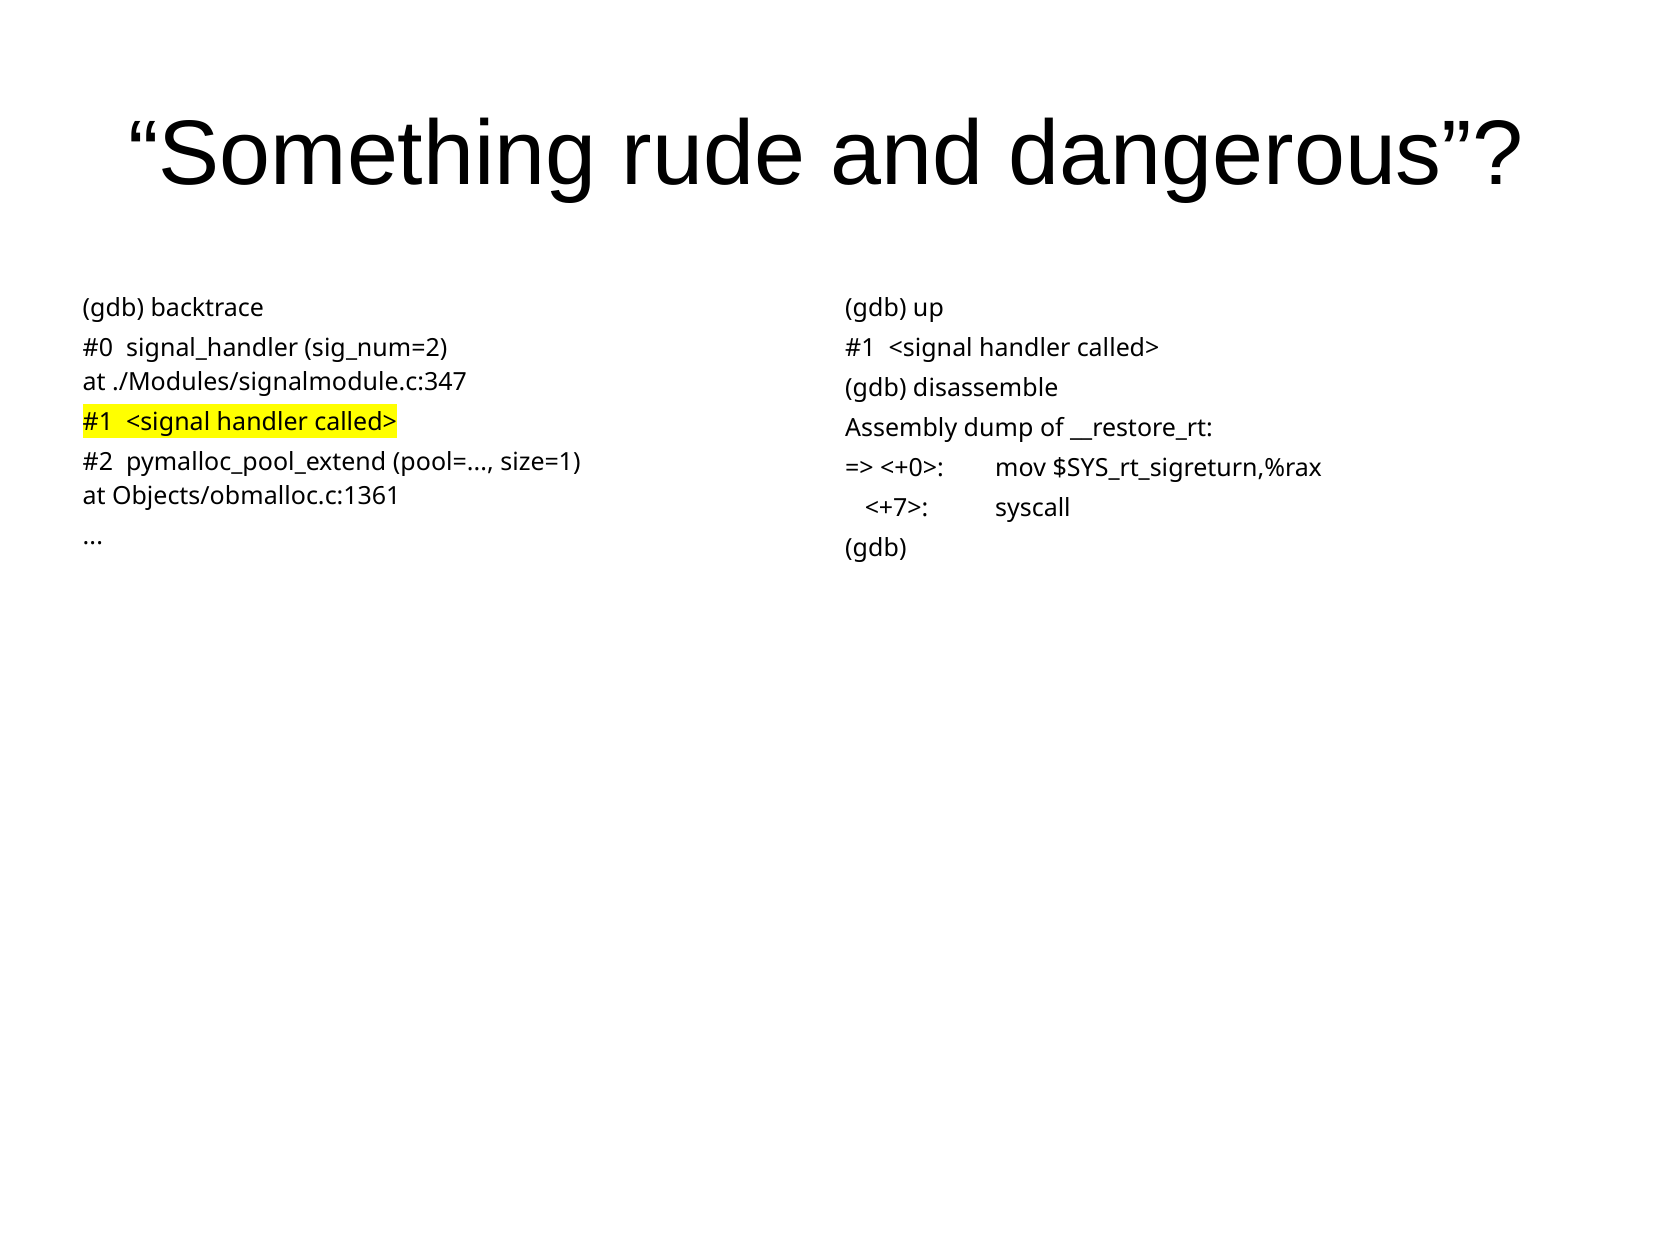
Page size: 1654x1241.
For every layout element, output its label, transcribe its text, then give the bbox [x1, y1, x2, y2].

title “Something rude and dangerous”? [82, 49, 1571, 257]
list (gdb) backtrace #0 signal_handler (sig_num=2) at ./Modules/signalmodule.c:347 #1 <signal handler called> #2 pymalloc_pool_extend (pool=..., size=1) at Objects/obmalloc.c:1361 ... [82, 290, 809, 1201]
list (gdb) up #1 <signal handler called> (gdb) disassemble Assembly dump of __restore_rt: => <+0>: mov $SYS_rt_sigreturn,%rax <+7>: syscall (gdb) [845, 290, 1654, 1201]
